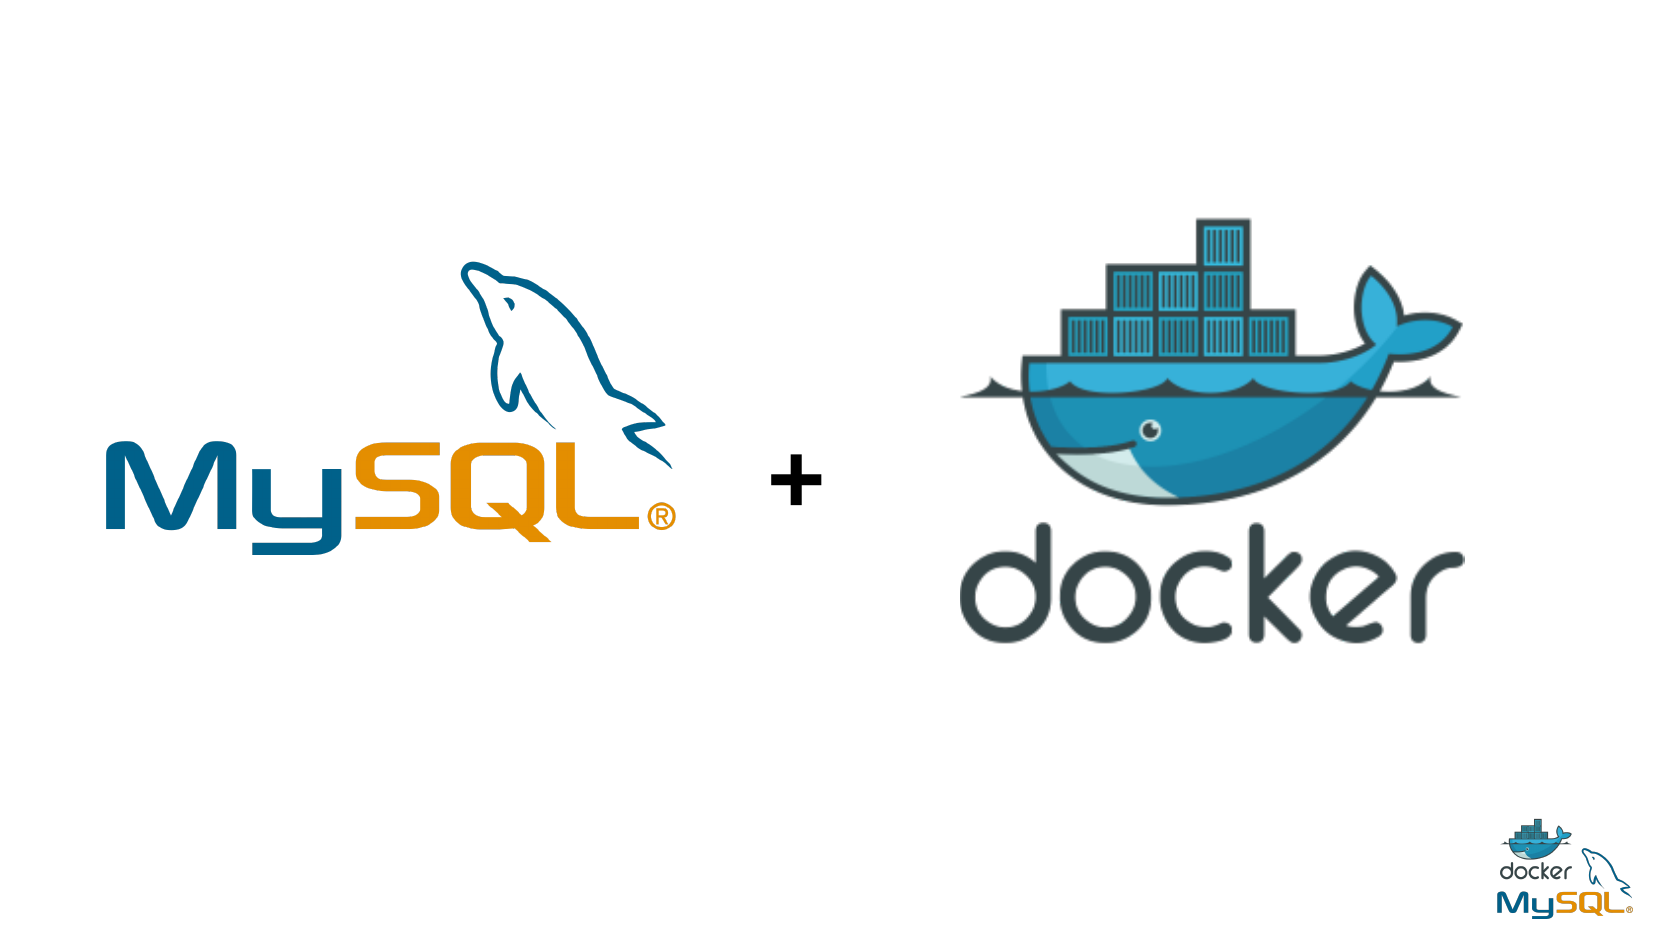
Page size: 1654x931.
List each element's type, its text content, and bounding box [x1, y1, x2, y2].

text_box + [752, 415, 841, 543]
picture [105, 261, 676, 556]
picture [1497, 813, 1633, 919]
picture [960, 179, 1465, 685]
